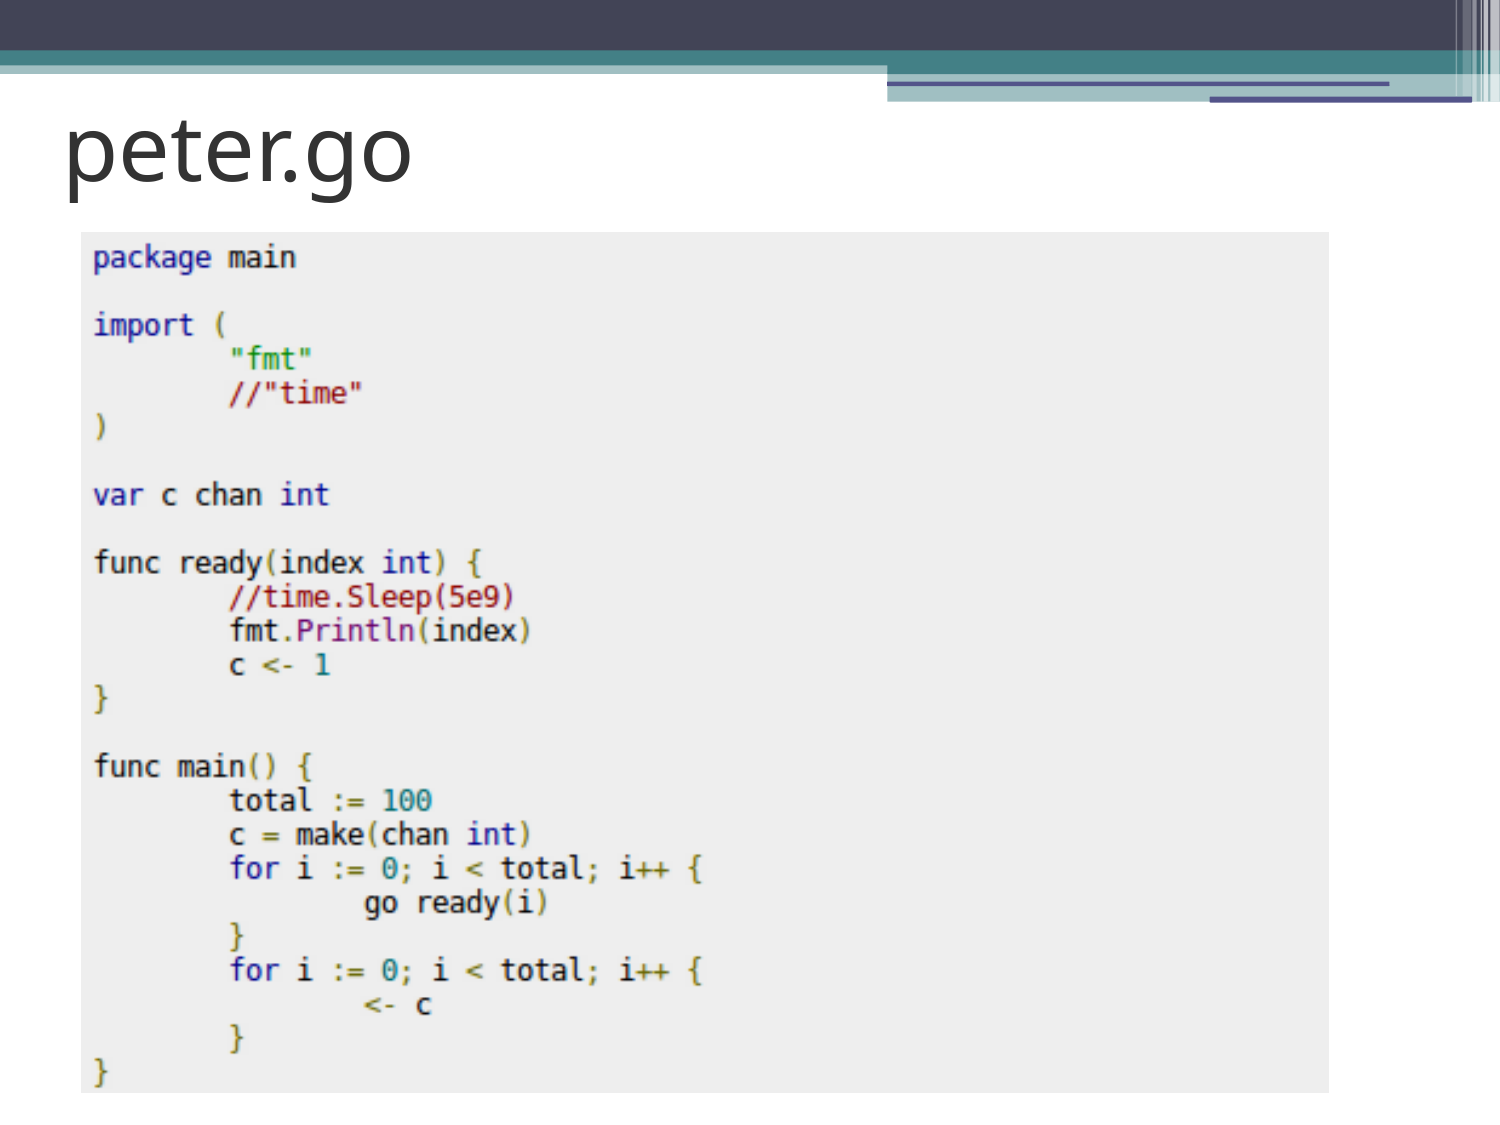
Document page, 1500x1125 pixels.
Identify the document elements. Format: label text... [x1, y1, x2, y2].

text_box peter.go [47, 82, 869, 208]
picture [81, 232, 1329, 1093]
